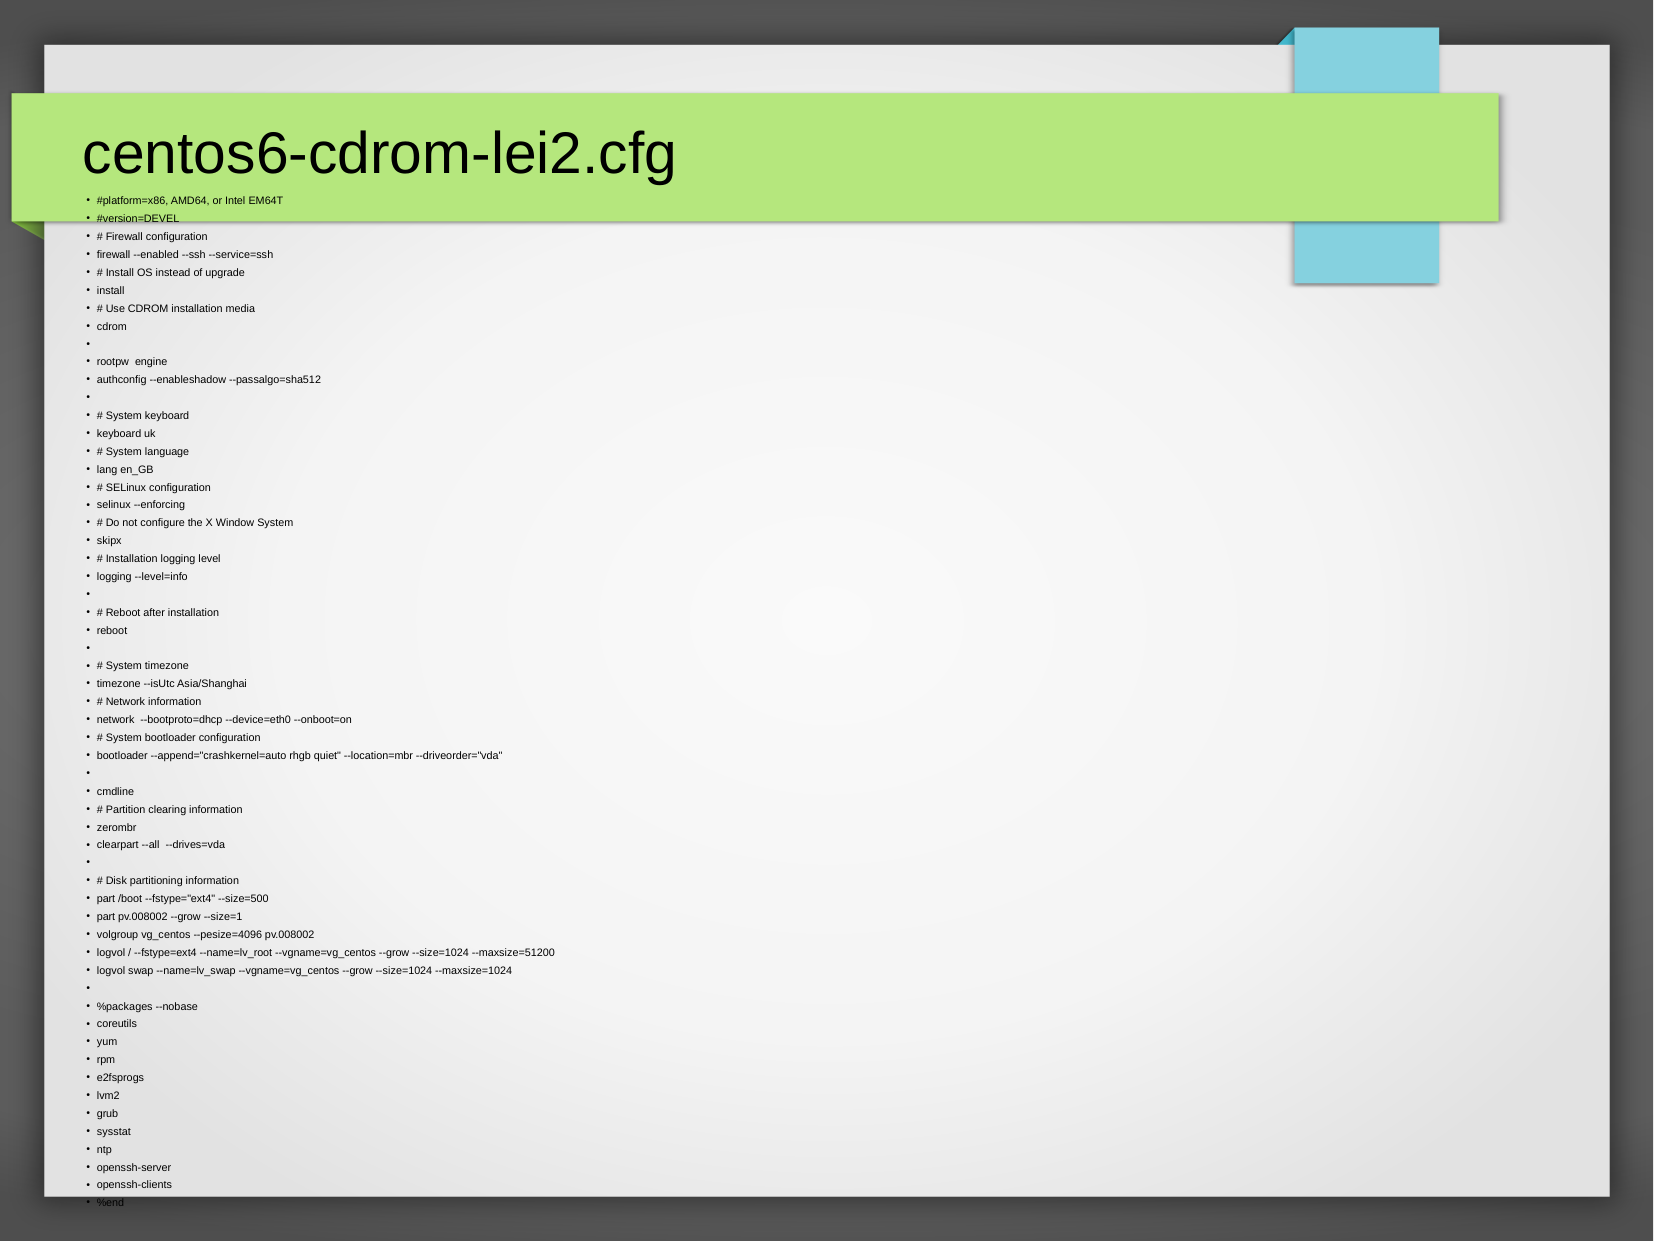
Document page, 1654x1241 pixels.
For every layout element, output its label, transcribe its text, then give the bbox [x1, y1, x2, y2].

list #platform=x86, AMD64, or Intel EM64T #version=DEVEL # Firewall configuration firewall --enabled --ssh --service=ssh # Install OS instead of upgrade install # Use CDROM installation media cdrom rootpw engine authconfig --enableshadow --passalgo=sha512 # System keyboard keyboard uk # System language lang en_GB # SELinux configuration selinux --enforcing # Do not configure the X Window System skipx # Installation logging level logging --level=info # Reboot after installation reboot # System timezone timezone --isUtc Asia/Shanghai # Network information network --bootproto=dhcp --device=eth0 --onboot=on # System bootloader configuration bootloader --append="crashkernel=auto rhgb quiet" --location=mbr --driveorder="vda" cmdline # Partition clearing information zerombr clearpart --all --drives=vda # Disk partitioning information part /boot --fstype="ext4" --size=500 part pv.008002 --grow --size=1 volgroup vg_centos --pesize=4096 pv.008002 logvol / --fstype=ext4 --name=lv_root --vgname=vg_centos --grow --size=1024 --maxsize=51200 logvol swap --name=lv_swap --vgname=vg_centos --grow --size=1024 --maxsize=1024 %packages --nobase coreutils yum rpm e2fsprogs lvm2 grub sysstat ntp openssh-server openssh-clients %end [82, 195, 1571, 1216]
title centos6-cdrom-lei2.cfg [82, 49, 1571, 195]
picture [0, 0, 1654, 1241]
